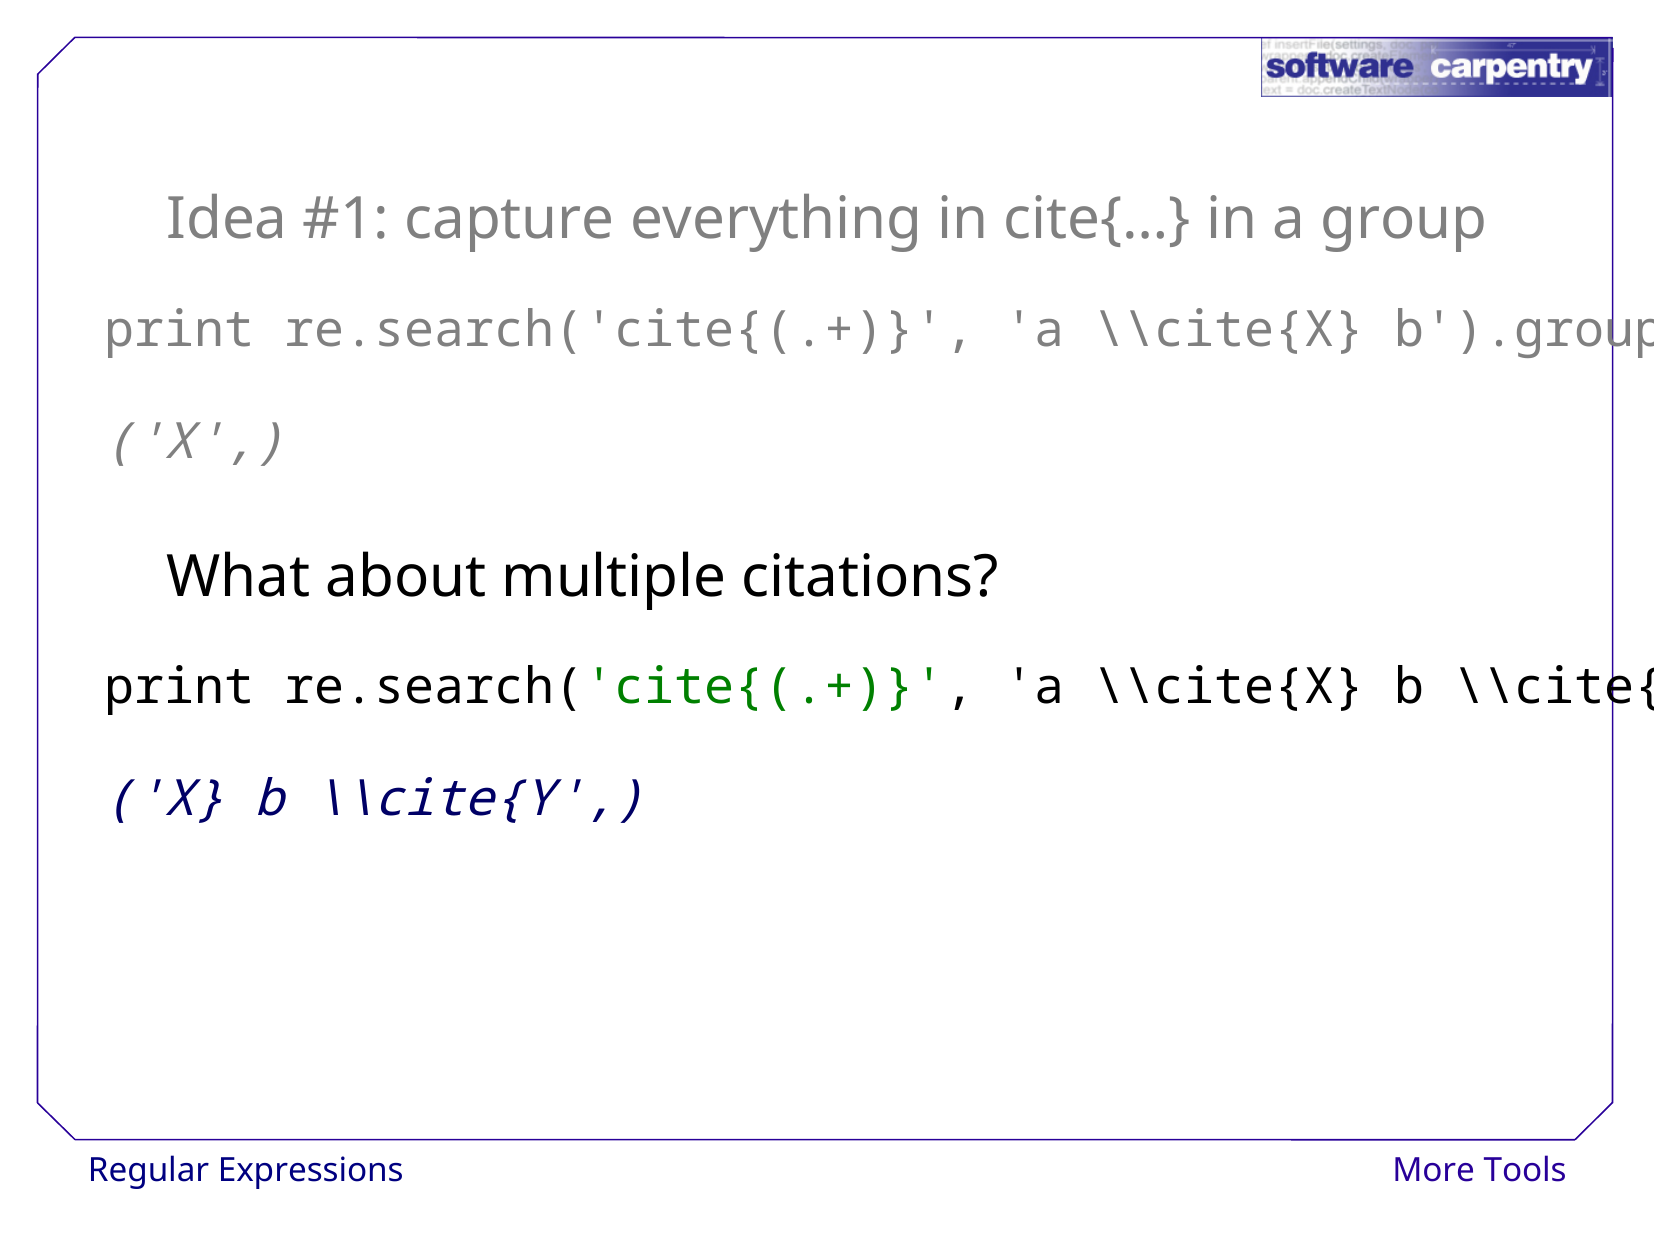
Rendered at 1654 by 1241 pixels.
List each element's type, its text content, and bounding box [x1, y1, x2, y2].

text_box What about multiple citations? [151, 495, 1530, 616]
text_box print re.search('cite{(.+)}', 'a \\cite{X} b').groups() ('X',) [89, 294, 1512, 483]
text_box Idea #1: capture everything in cite{…} in a group [151, 138, 1530, 259]
picture [1261, 39, 1613, 97]
text_box print re.search('cite{(.+)}', 'a \\cite{X} b \\cite{Y} c').groups() ('X} b \\cite{Y',) [89, 652, 1511, 840]
